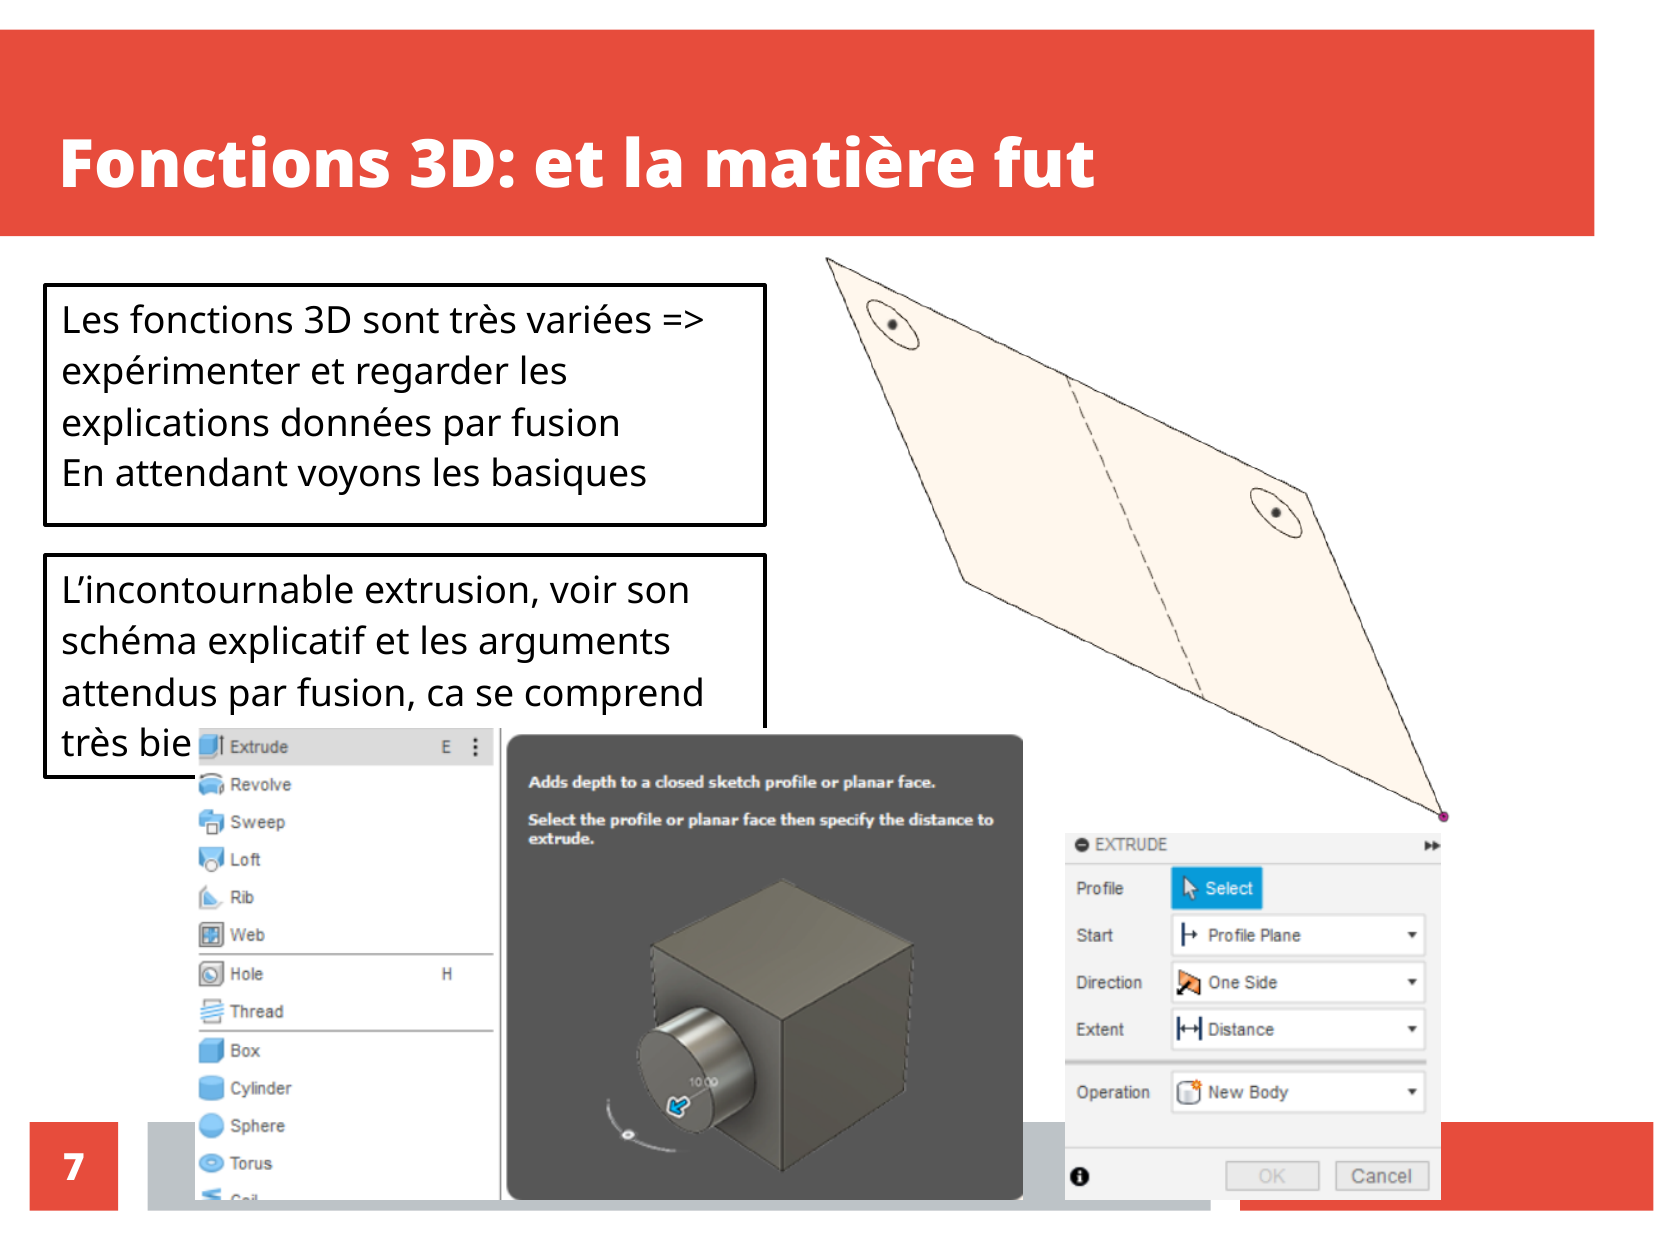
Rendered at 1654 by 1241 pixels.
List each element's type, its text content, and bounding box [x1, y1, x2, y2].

picture [195, 244, 1460, 1201]
text_box Les fonctions 3D sont très variées => expérimenter et regarder les explications données par fusion En attendant voyons les basiques [45, 285, 766, 526]
title Fonctions 3D: et la matière fut [59, 59, 1595, 207]
text_box L’incontournable extrusion, voir son schéma explicatif et les arguments attendus par fusion, ca se comprend très bien ! [45, 555, 766, 763]
